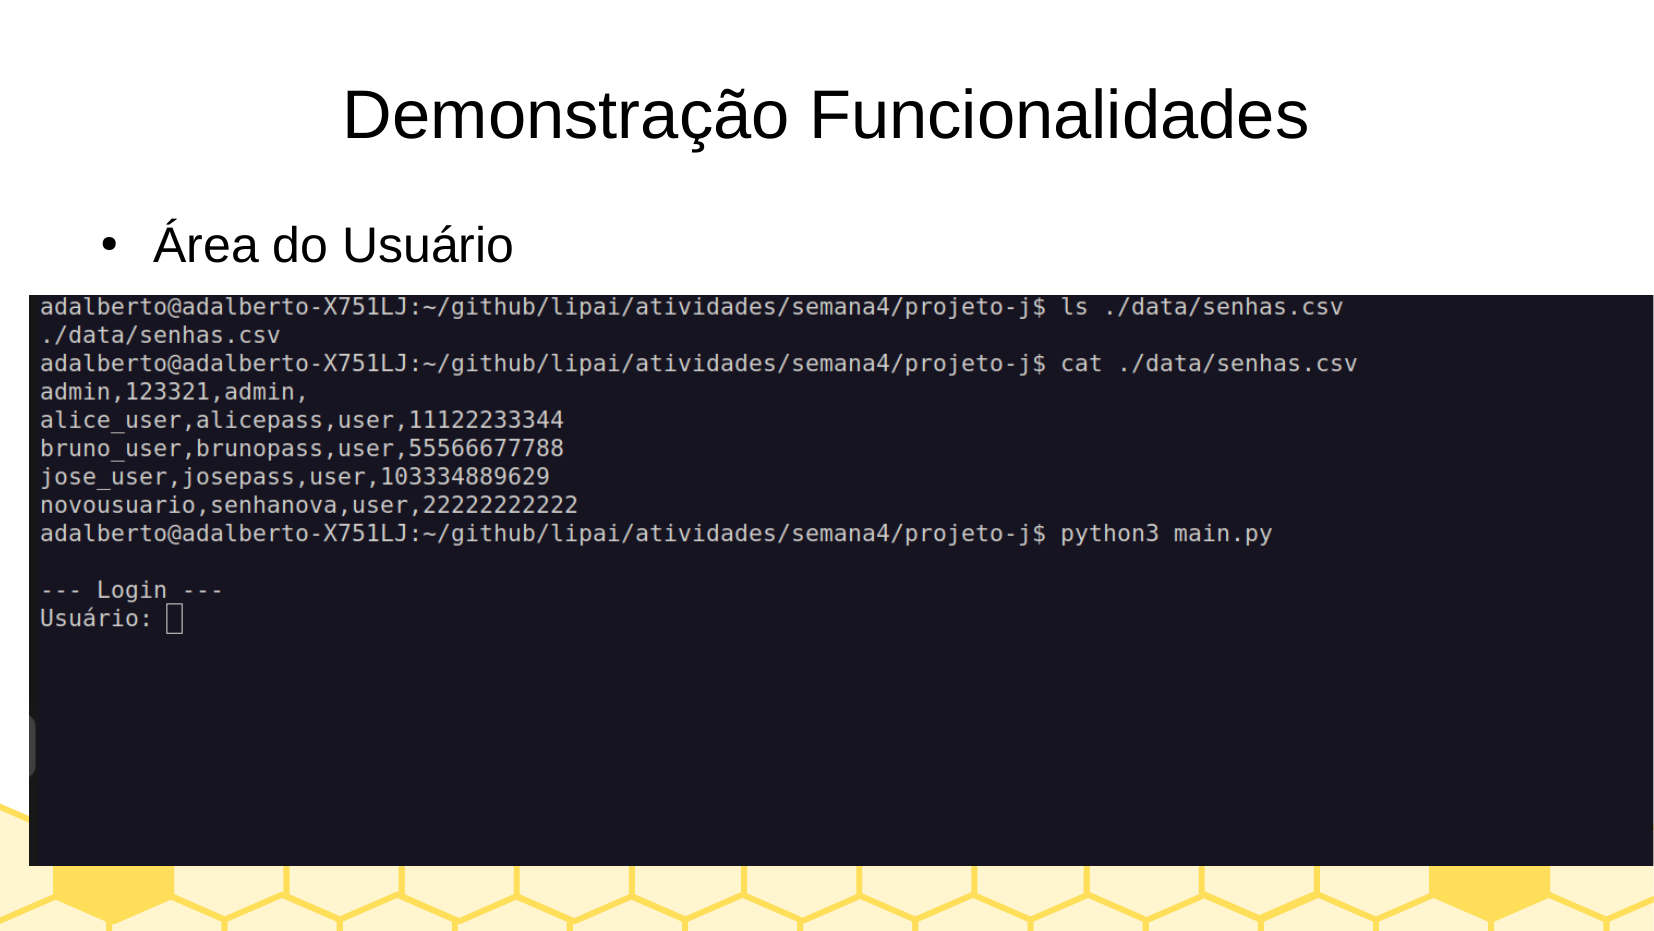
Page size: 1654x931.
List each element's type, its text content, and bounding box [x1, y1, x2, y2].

title Demonstração Funcionalidades [82, 37, 1571, 193]
picture [29, 295, 1654, 866]
list Área do Usuário [82, 217, 1625, 295]
